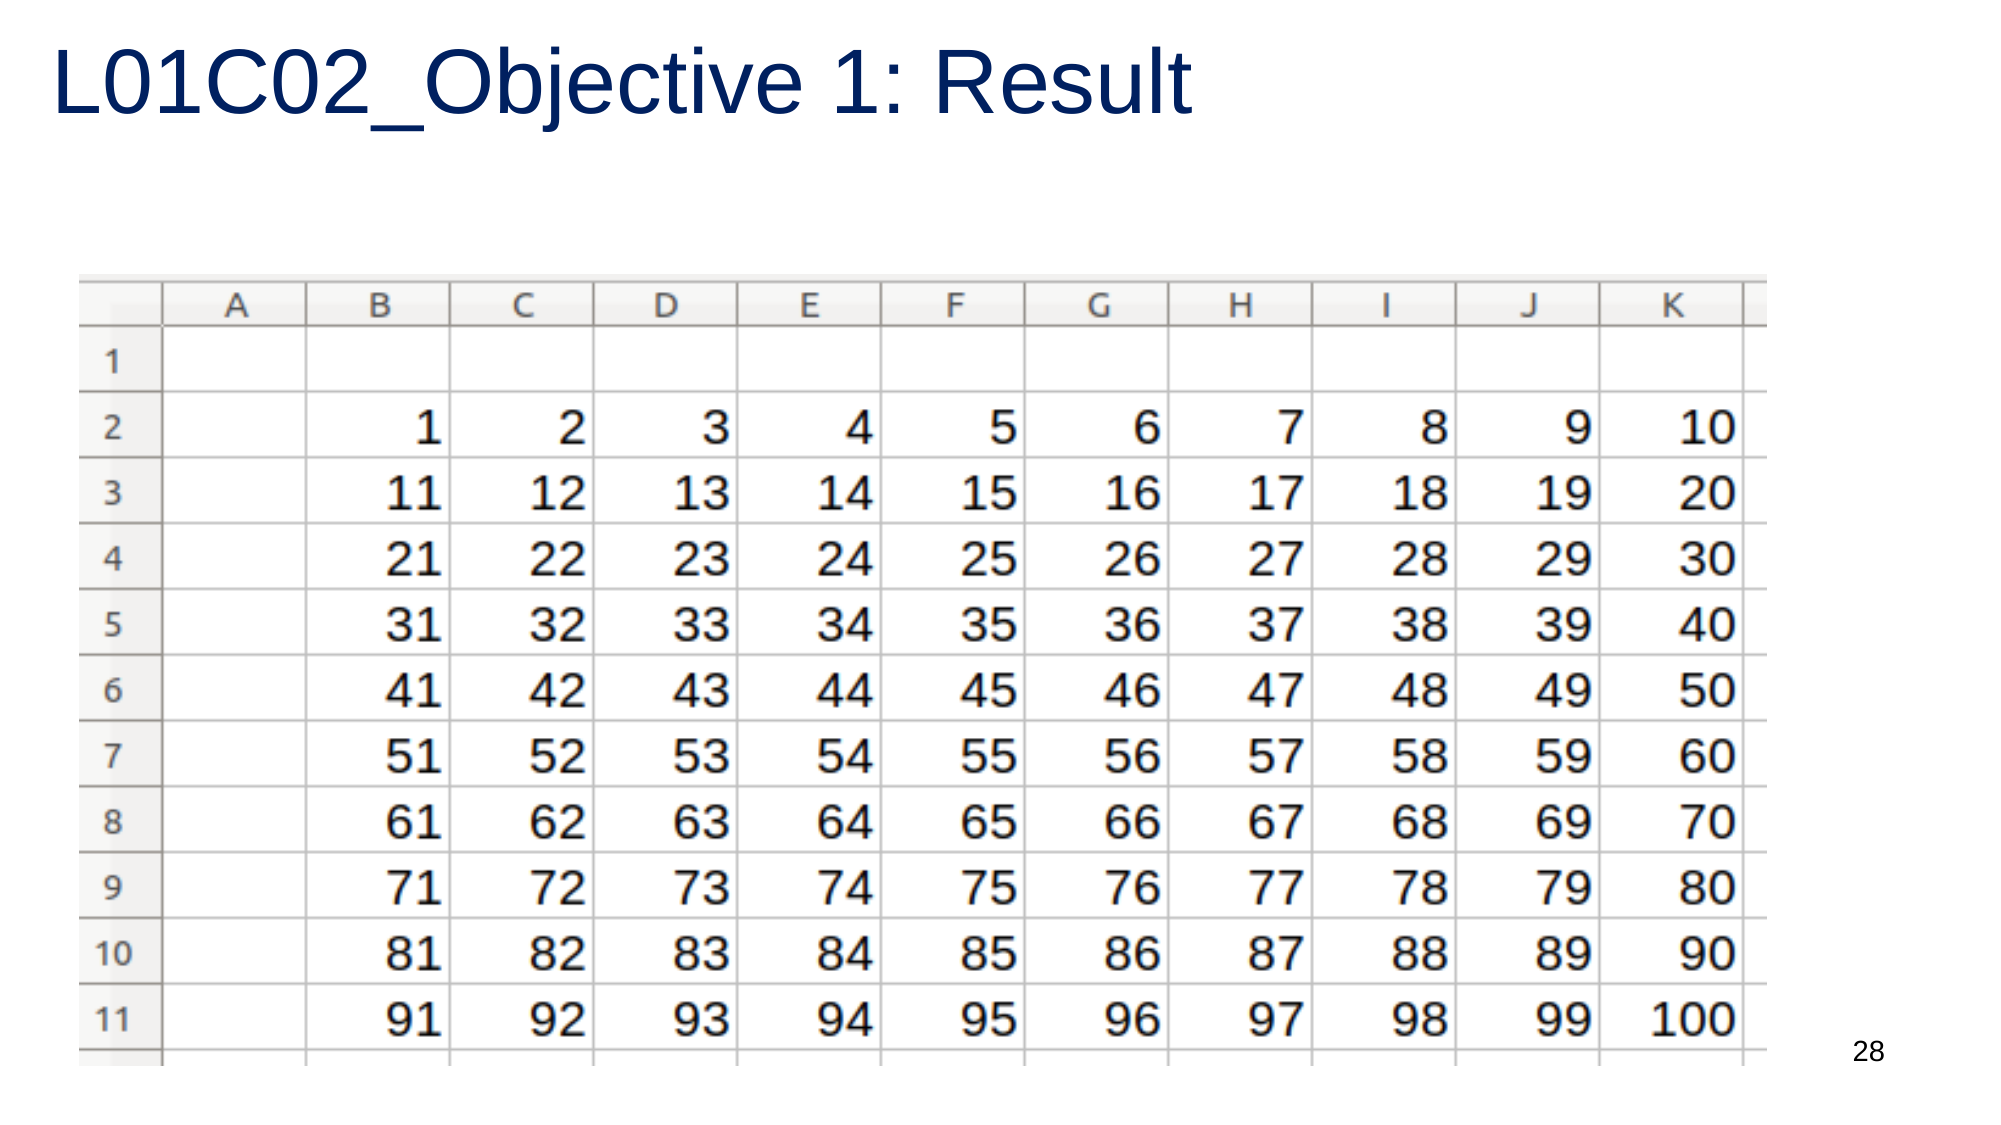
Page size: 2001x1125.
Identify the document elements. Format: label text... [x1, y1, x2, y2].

picture [79, 274, 1767, 1066]
title L01C02_Objective 1: Result [36, 28, 1968, 126]
slide_number <number> [1433, 1024, 1900, 1103]
